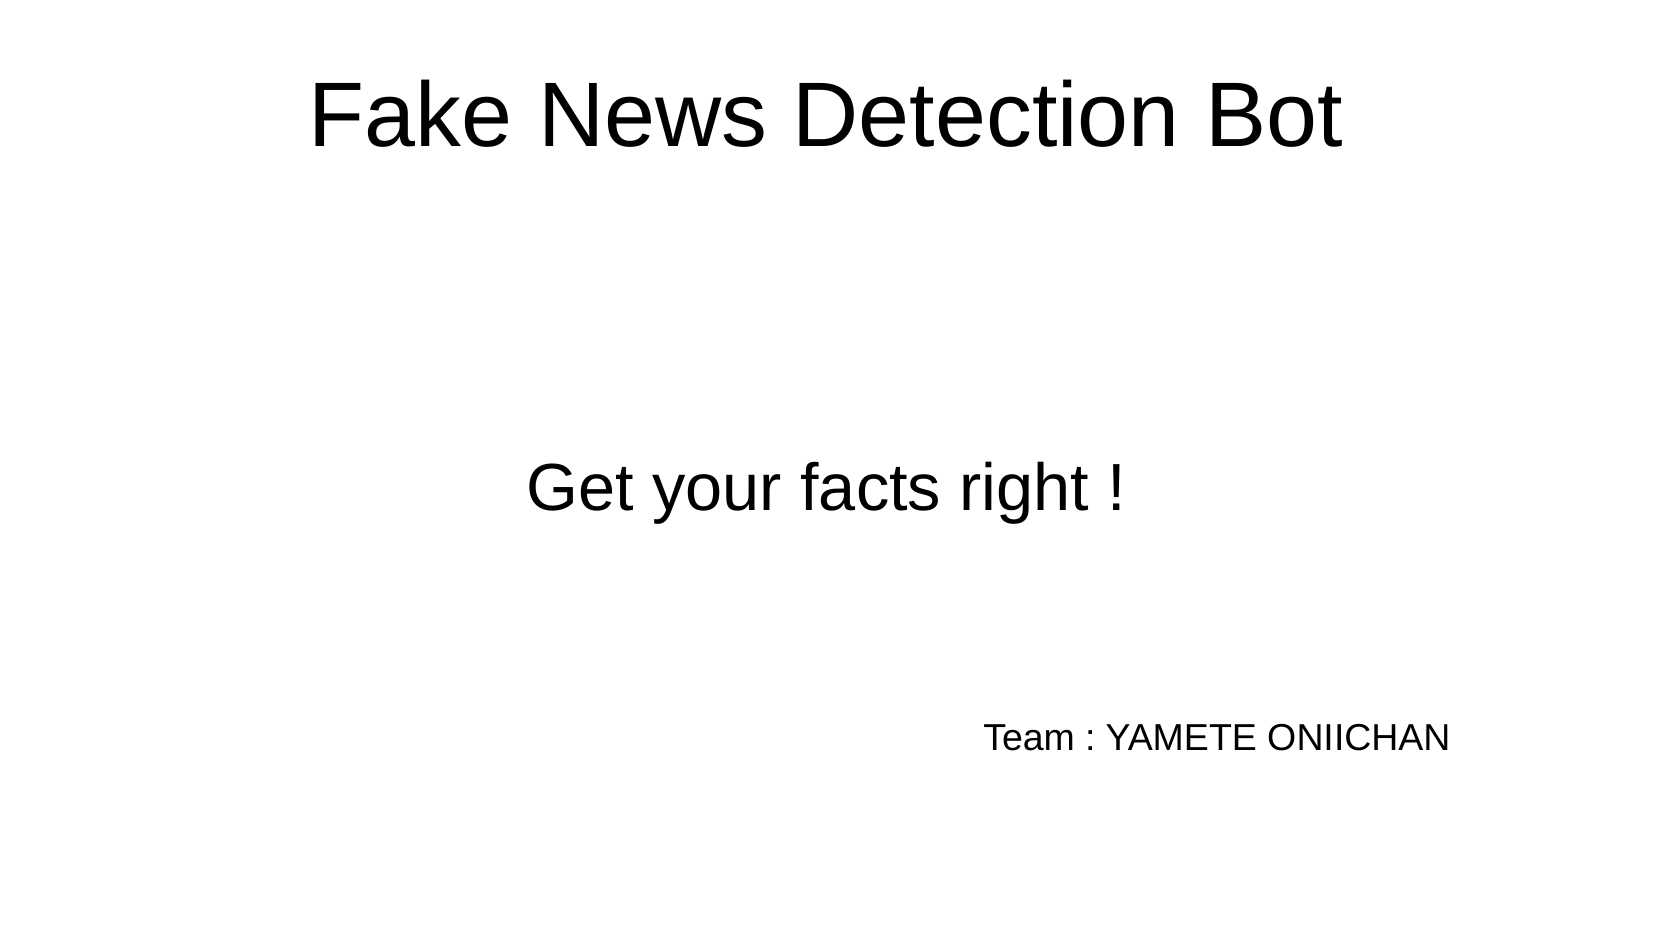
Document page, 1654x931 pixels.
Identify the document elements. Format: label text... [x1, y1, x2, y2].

text_box Team : YAMETE ONIICHAN [968, 708, 1548, 759]
title Fake News Detection Bot [82, 37, 1571, 193]
subtitle Get your facts right ! [82, 217, 1571, 758]
